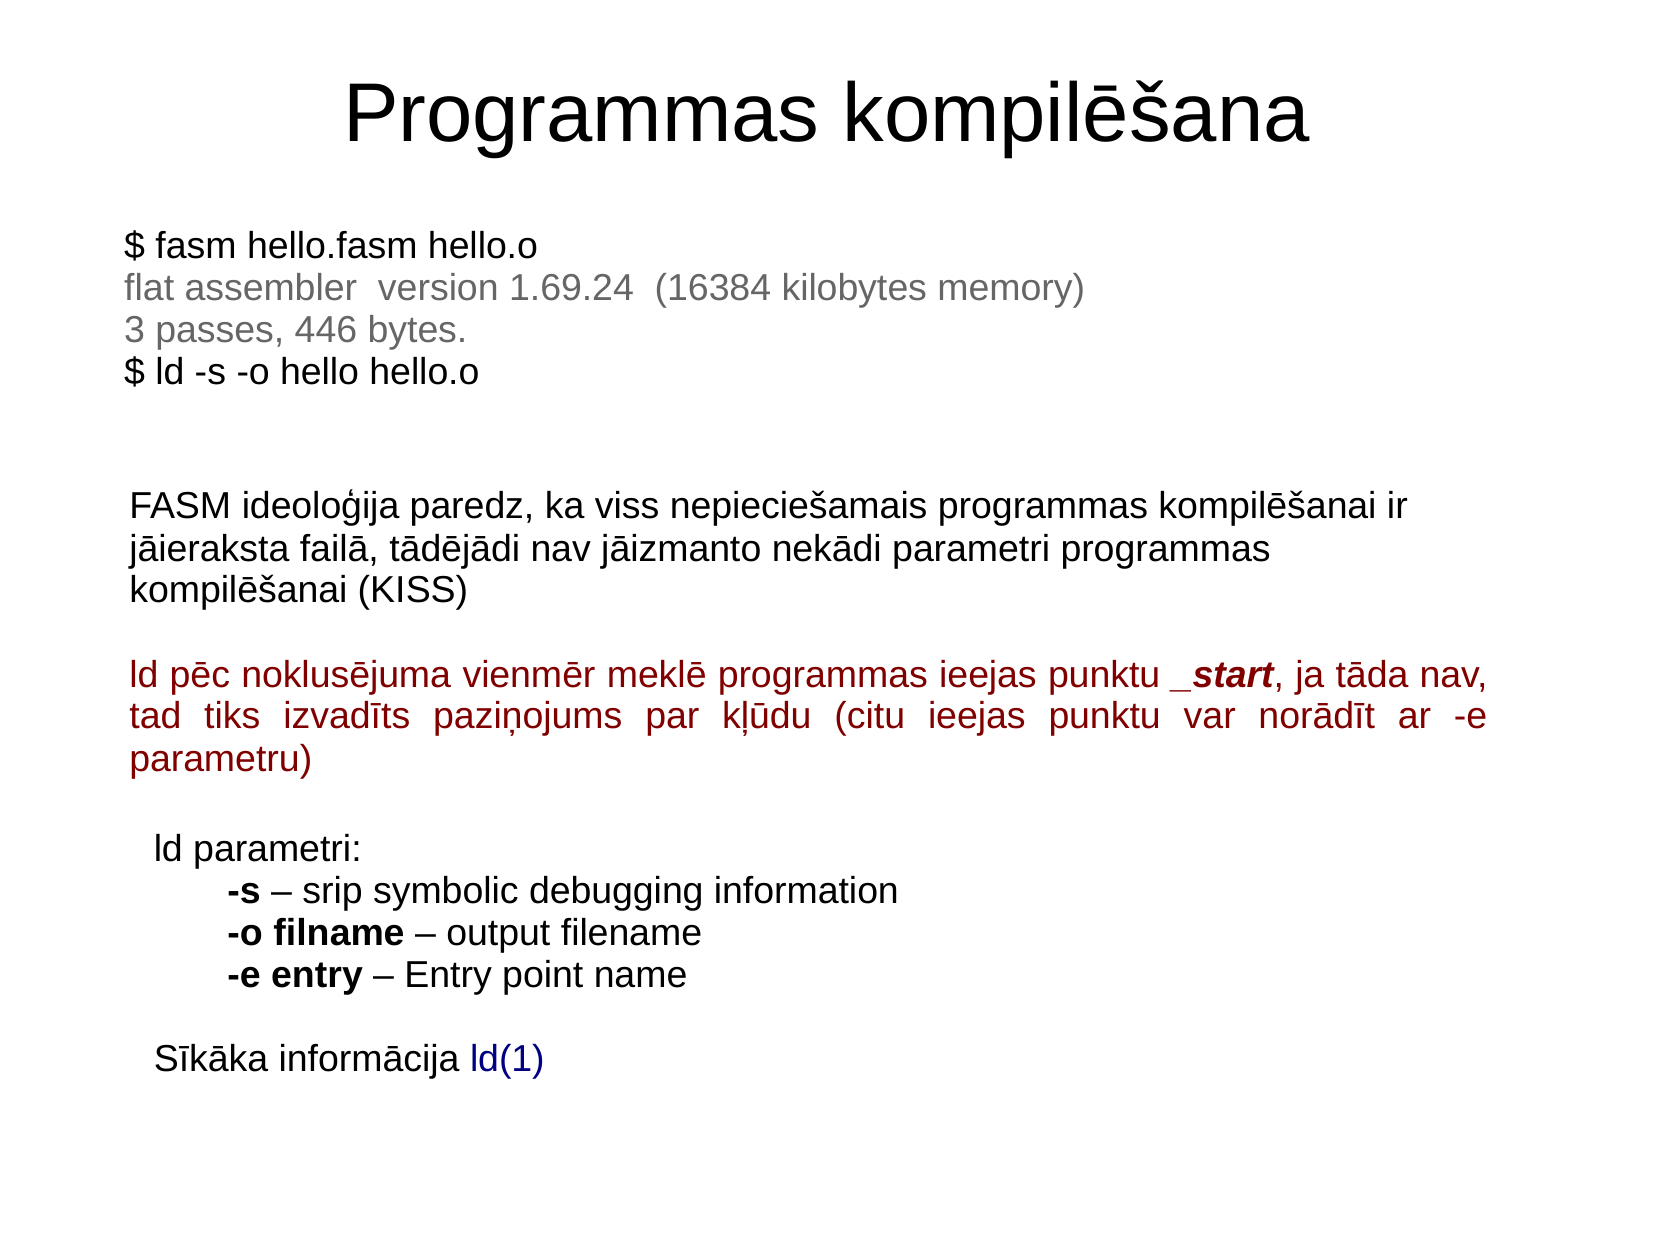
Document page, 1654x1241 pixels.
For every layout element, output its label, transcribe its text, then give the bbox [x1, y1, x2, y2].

text_box Programmas kompilēšana [88, 59, 1565, 167]
text_box FASM ideoloģija paredz, ka viss nepieciešamais programmas kompilēšanai ir jāieraksta failā, tādējādi nav jāizmanto nekādi parametri programmas kompilēšanai (KISS) ld pēc noklusējuma vienmēr meklē programmas ieejas punktu _start, ja tāda nav, tad tiks izvadīts paziņojums par kļūdu (citu ieejas punktu var norādīt ar -e parametru) [114, 477, 1503, 787]
text_box $ fasm hello.fasm hello.o flat assembler version 1.69.24 (16384 kilobytes memory) 3 passes, 446 bytes. $ ld -s -o hello hello.o [109, 217, 1468, 400]
text_box ld parametri: -s – srip symbolic debugging information -o filname – output filename -e entry – Entry point name Sīkāka informācija ld(1) [138, 819, 1468, 1087]
